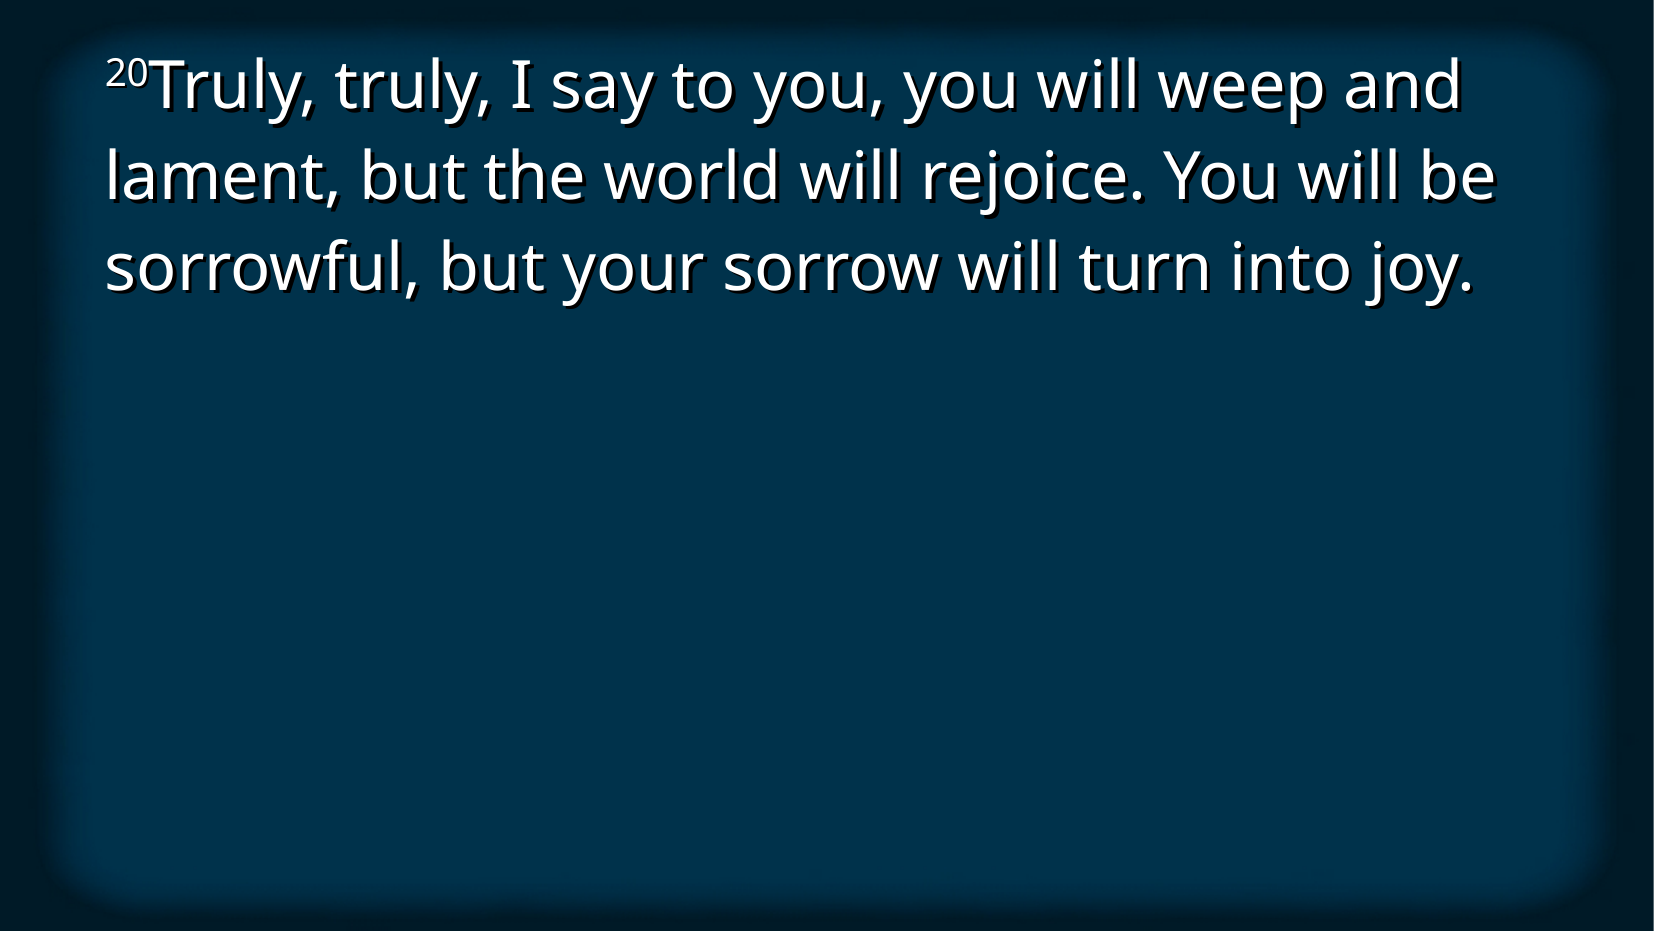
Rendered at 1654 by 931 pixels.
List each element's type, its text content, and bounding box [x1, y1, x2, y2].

picture [0, 0, 1654, 931]
text_box 20Truly, truly, I say to you, you will weep and lament, but the world will rejoice. You will be sorrowful, but your sorrow will turn into joy. [90, 30, 1576, 312]
